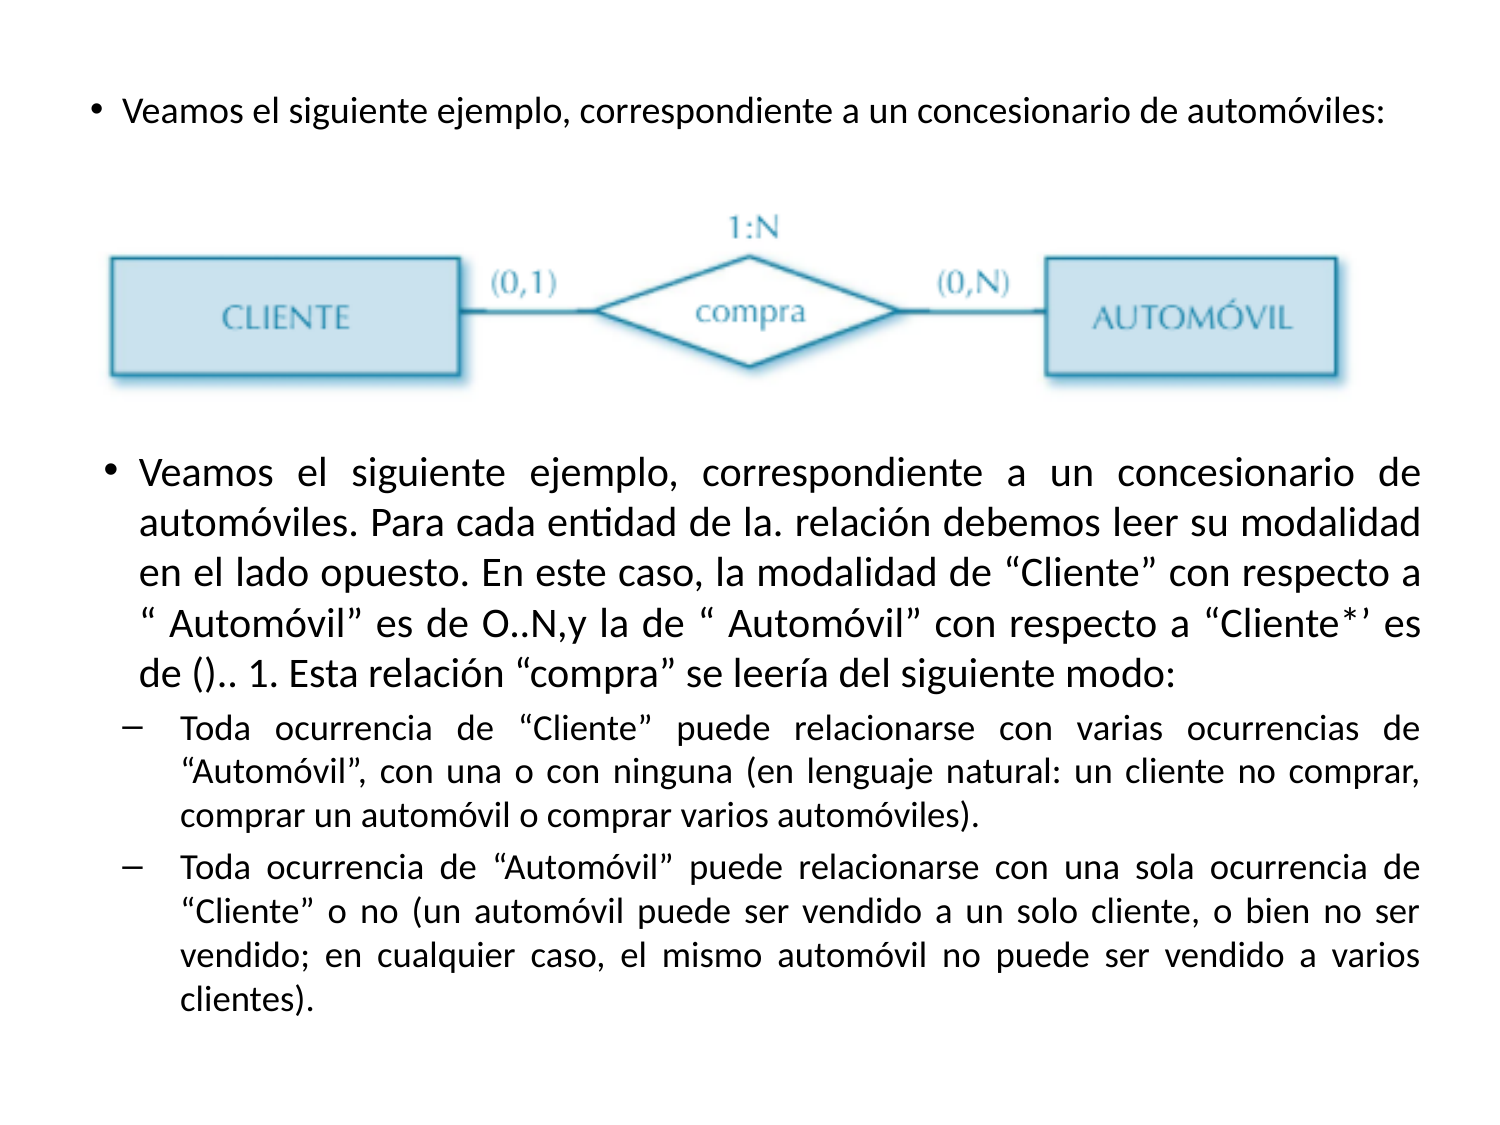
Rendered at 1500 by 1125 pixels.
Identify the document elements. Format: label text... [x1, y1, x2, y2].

text_box Veamos el siguiente ejemplo, correspondiente a un concesionario de automóviles. Para cada entidad de la. relación debemos leer su modalidad en el lado opuesto. En este caso, la modalidad de “Cliente” con respecto a “ Automóvil” es de O..N,y la de “ Automóvil” con respecto a “Cliente*’ es de ().. 1. Esta relación “compra” se leería del siguiente modo: Toda ocurrencia de “Cliente” puede relacionarse con varias ocurrencias de “Automóvil”, con una o con ninguna (en lenguaje natural: un cliente no comprar, comprar un automóvil o comprar varios automóviles). Toda ocurrencia de “Automóvil” puede relacionarse con una sola ocurrencia de “Cliente” o no (un automóvil puede ser vendido a un solo cliente, o bien no ser vendido; en cualquier caso, el mismo automóvil no puede ser vendido a varios clientes). [88, 436, 1437, 1083]
list Veamos el siguiente ejemplo, correspondiente a un concesionario de automóviles: [75, 78, 1424, 185]
picture [88, 172, 1361, 436]
